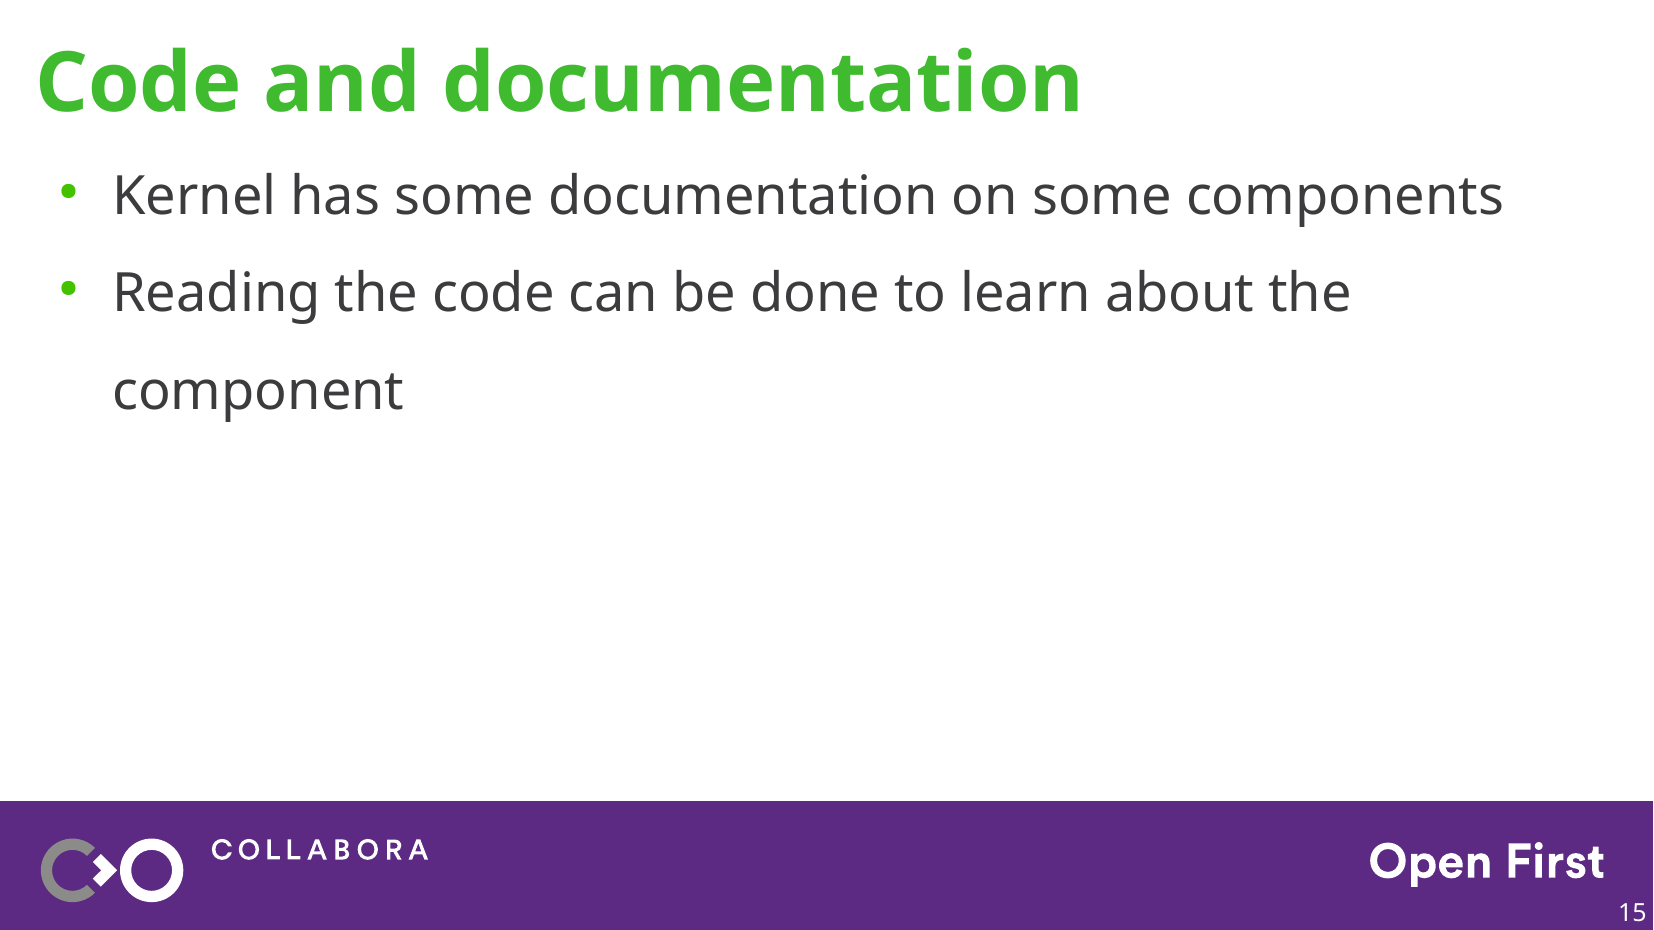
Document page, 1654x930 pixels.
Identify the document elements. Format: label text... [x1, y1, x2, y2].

list Kernel has some documentation on some components Reading the code can be done to learn about the component [41, 160, 1613, 804]
title Code and documentation [35, 28, 1608, 192]
